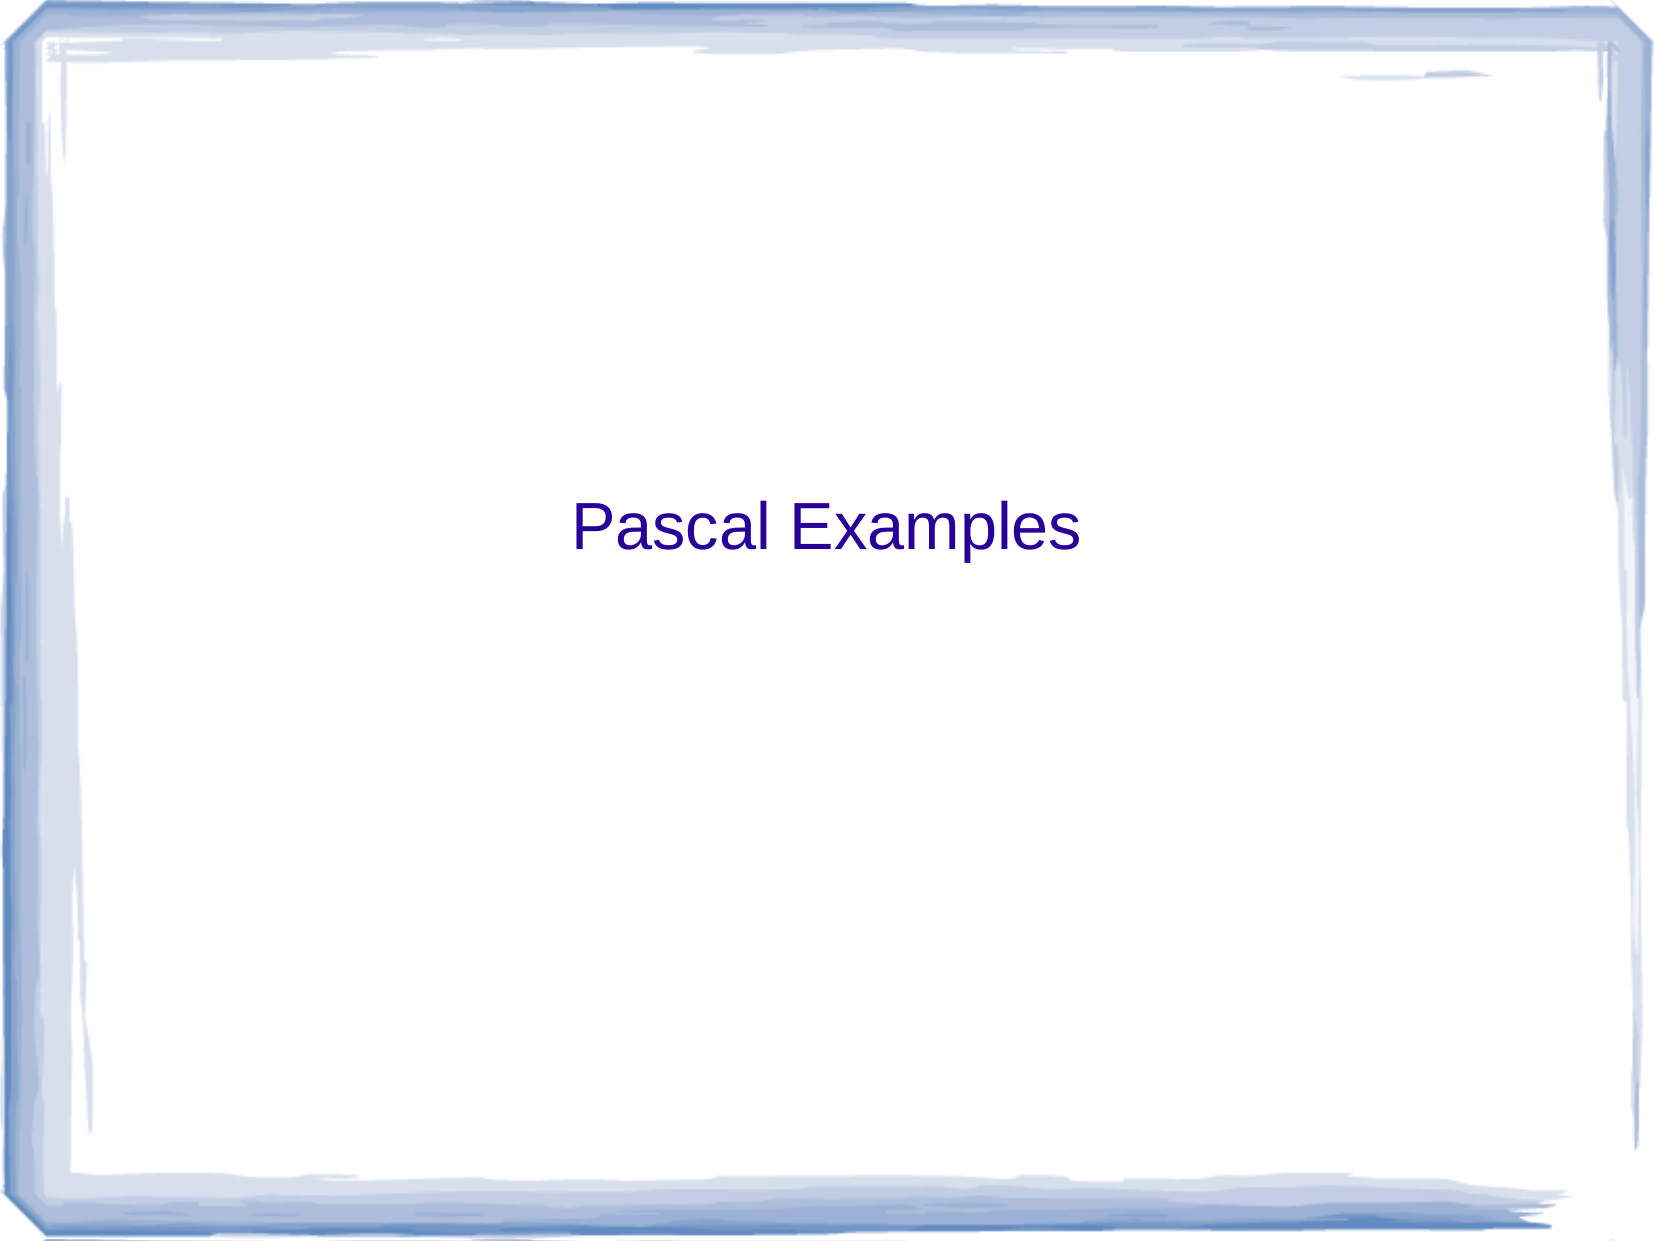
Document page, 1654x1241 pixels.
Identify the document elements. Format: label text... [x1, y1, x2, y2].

subtitle Pascal Examples [82, 56, 1571, 997]
picture [0, 0, 1654, 1241]
